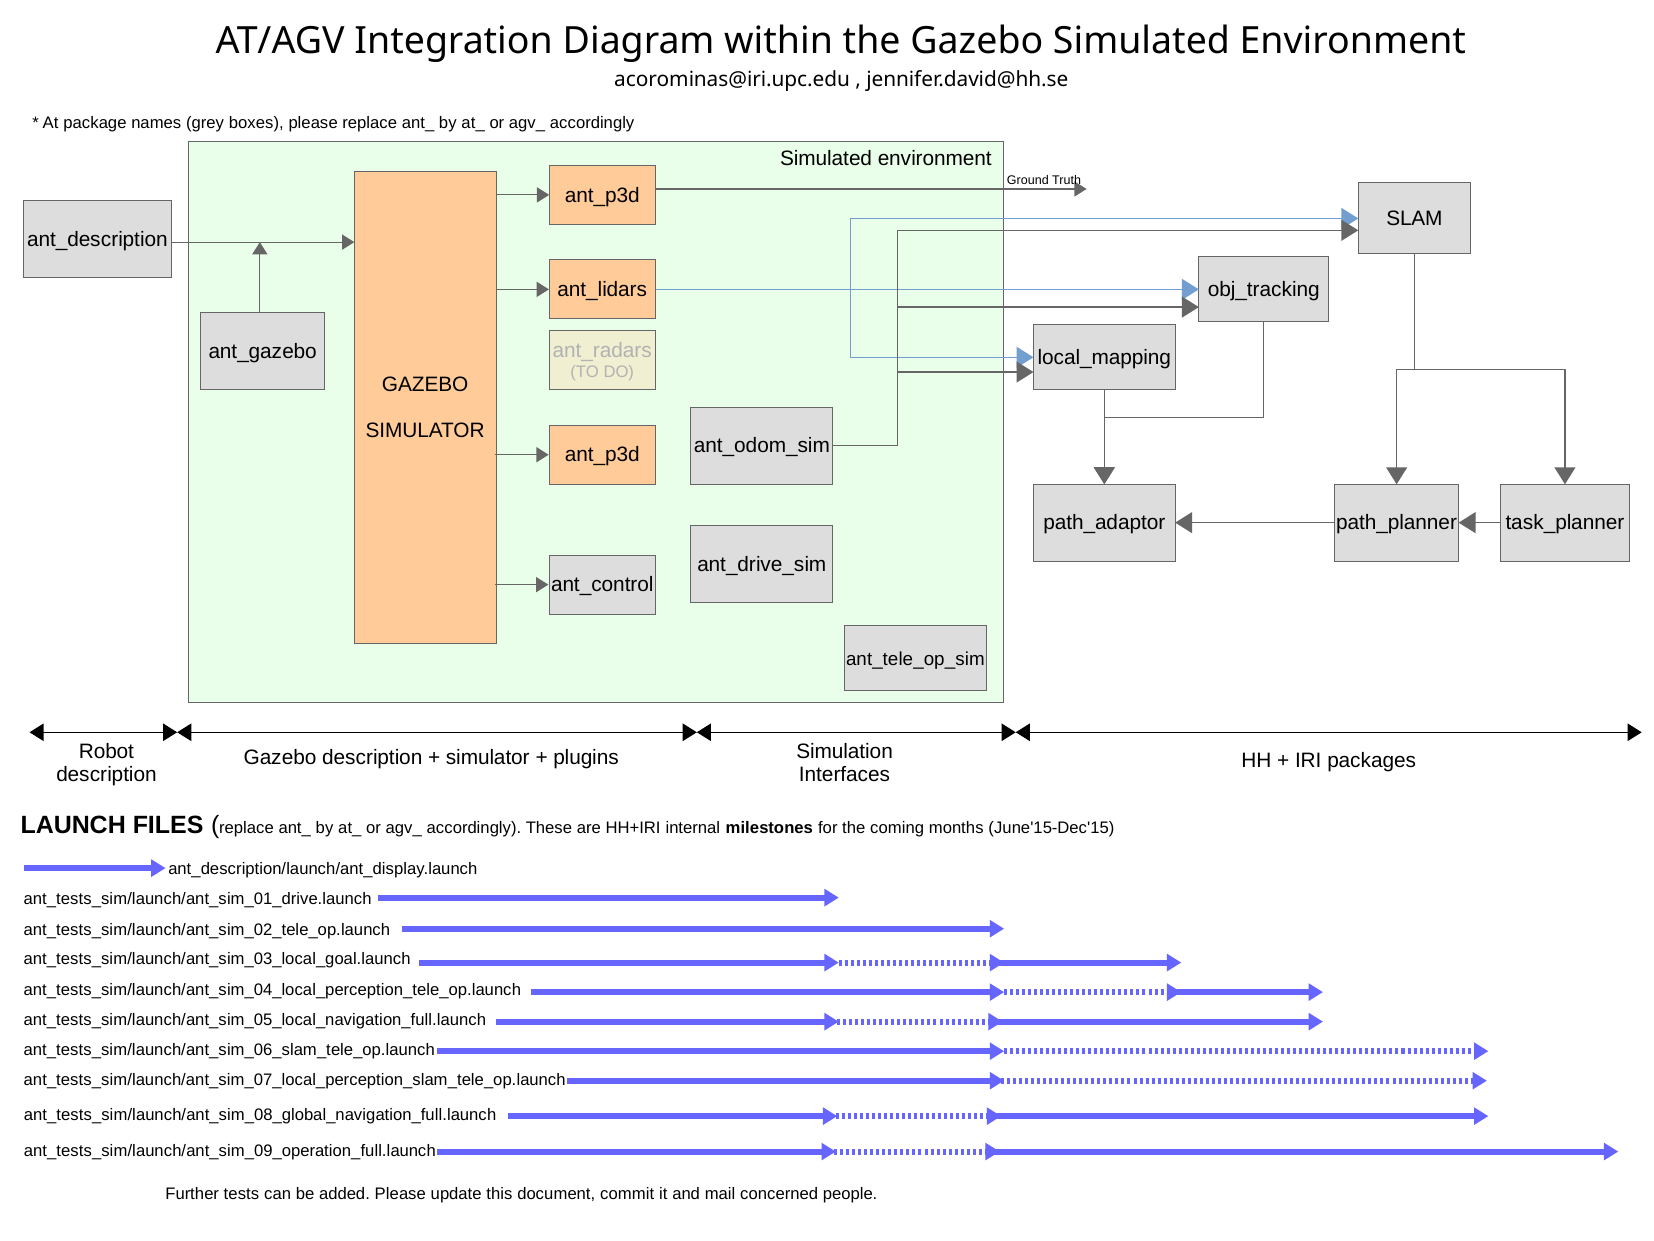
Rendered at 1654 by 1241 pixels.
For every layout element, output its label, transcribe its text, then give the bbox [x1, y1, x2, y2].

text_box ant_tests_sim/launch/ant_sim_07_local_perception_slam_tele_op.launch [9, 1062, 603, 1097]
text_box AT/AGV Integration Diagram within the Gazebo Simulated Environment acorominas@iri.upc.edu , jennifer.david@hh.se [200, 5, 1449, 104]
text_box task_planner [1500, 484, 1630, 562]
text_box * At package names (grey boxes), please replace ant_ by at_ or agv_ accordingly [17, 106, 745, 141]
text_box ant_description/launch/ant_display.launch [153, 851, 553, 886]
text_box Ground Truth [992, 165, 1111, 195]
text_box ant_tests_sim/launch/ant_sim_06_slam_tele_op.launch [8, 1032, 485, 1067]
text_box ant_odom_sim [690, 407, 833, 485]
text_box SLAM [1358, 182, 1471, 254]
text_box [898, 231, 1004, 289]
text_box ant_tests_sim/launch/ant_sim_02_tele_op.launch [8, 912, 408, 942]
text_box [497, 190, 1004, 289]
text_box Gazebo description + simulator + plugins [188, 738, 674, 777]
text_box path_planner [1334, 484, 1459, 562]
text_box ant_tests_sim/launch/ant_sim_03_local_goal.launch [8, 942, 485, 972]
text_box ant_lidars [549, 259, 656, 319]
text_box Robot description [41, 732, 172, 795]
text_box LAUNCH FILES (replace ant_ by at_ or agv_ accordingly). These are HH+IRI internal milestones for the coming months (June'15-Dec'15) [5, 803, 1193, 847]
text_box [188, 141, 992, 242]
text_box ant_tests_sim/launch/ant_sim_05_local_navigation_full.launch [8, 1002, 532, 1037]
text_box ant_tests_sim/launch/ant_sim_04_local_perception_tele_op.launch [8, 972, 567, 1007]
text_box ant_tests_sim/launch/ant_sim_08_global_navigation_full.launch [9, 1098, 603, 1132]
text_box Further tests can be added. Please update this document, commit it and mail concerned people. [150, 1176, 945, 1211]
text_box ant_gazebo [200, 312, 325, 390]
text_box [188, 243, 1004, 703]
text_box ant_description [23, 200, 172, 278]
text_box GAZEBO SIMULATOR [354, 171, 497, 644]
text_box ant_tests_sim/launch/ant_sim_01_drive.launch [8, 881, 408, 912]
text_box [898, 358, 1004, 371]
text_box local_mapping [1033, 324, 1176, 390]
text_box ant_p3d [549, 165, 656, 225]
text_box ant_radars (TO DO) [549, 330, 656, 390]
text_box [851, 219, 1004, 289]
text_box ant_drive_sim [690, 525, 833, 603]
text_box Simulated environment [761, 138, 1010, 178]
text_box [898, 308, 1004, 357]
text_box HH + IRI packages [1216, 741, 1441, 780]
text_box obj_tracking [1198, 256, 1329, 322]
text_box ant_tele_op_sim [844, 625, 987, 691]
text_box ant_tests_sim/launch/ant_sim_09_operation_full.launch [9, 1133, 603, 1168]
text_box Simulation Interfaces [779, 732, 910, 795]
text_box path_adaptor [1033, 484, 1176, 562]
text_box ant_control [549, 555, 656, 615]
text_box [898, 290, 1004, 306]
text_box ant_p3d [549, 425, 656, 485]
text_box [851, 290, 897, 357]
